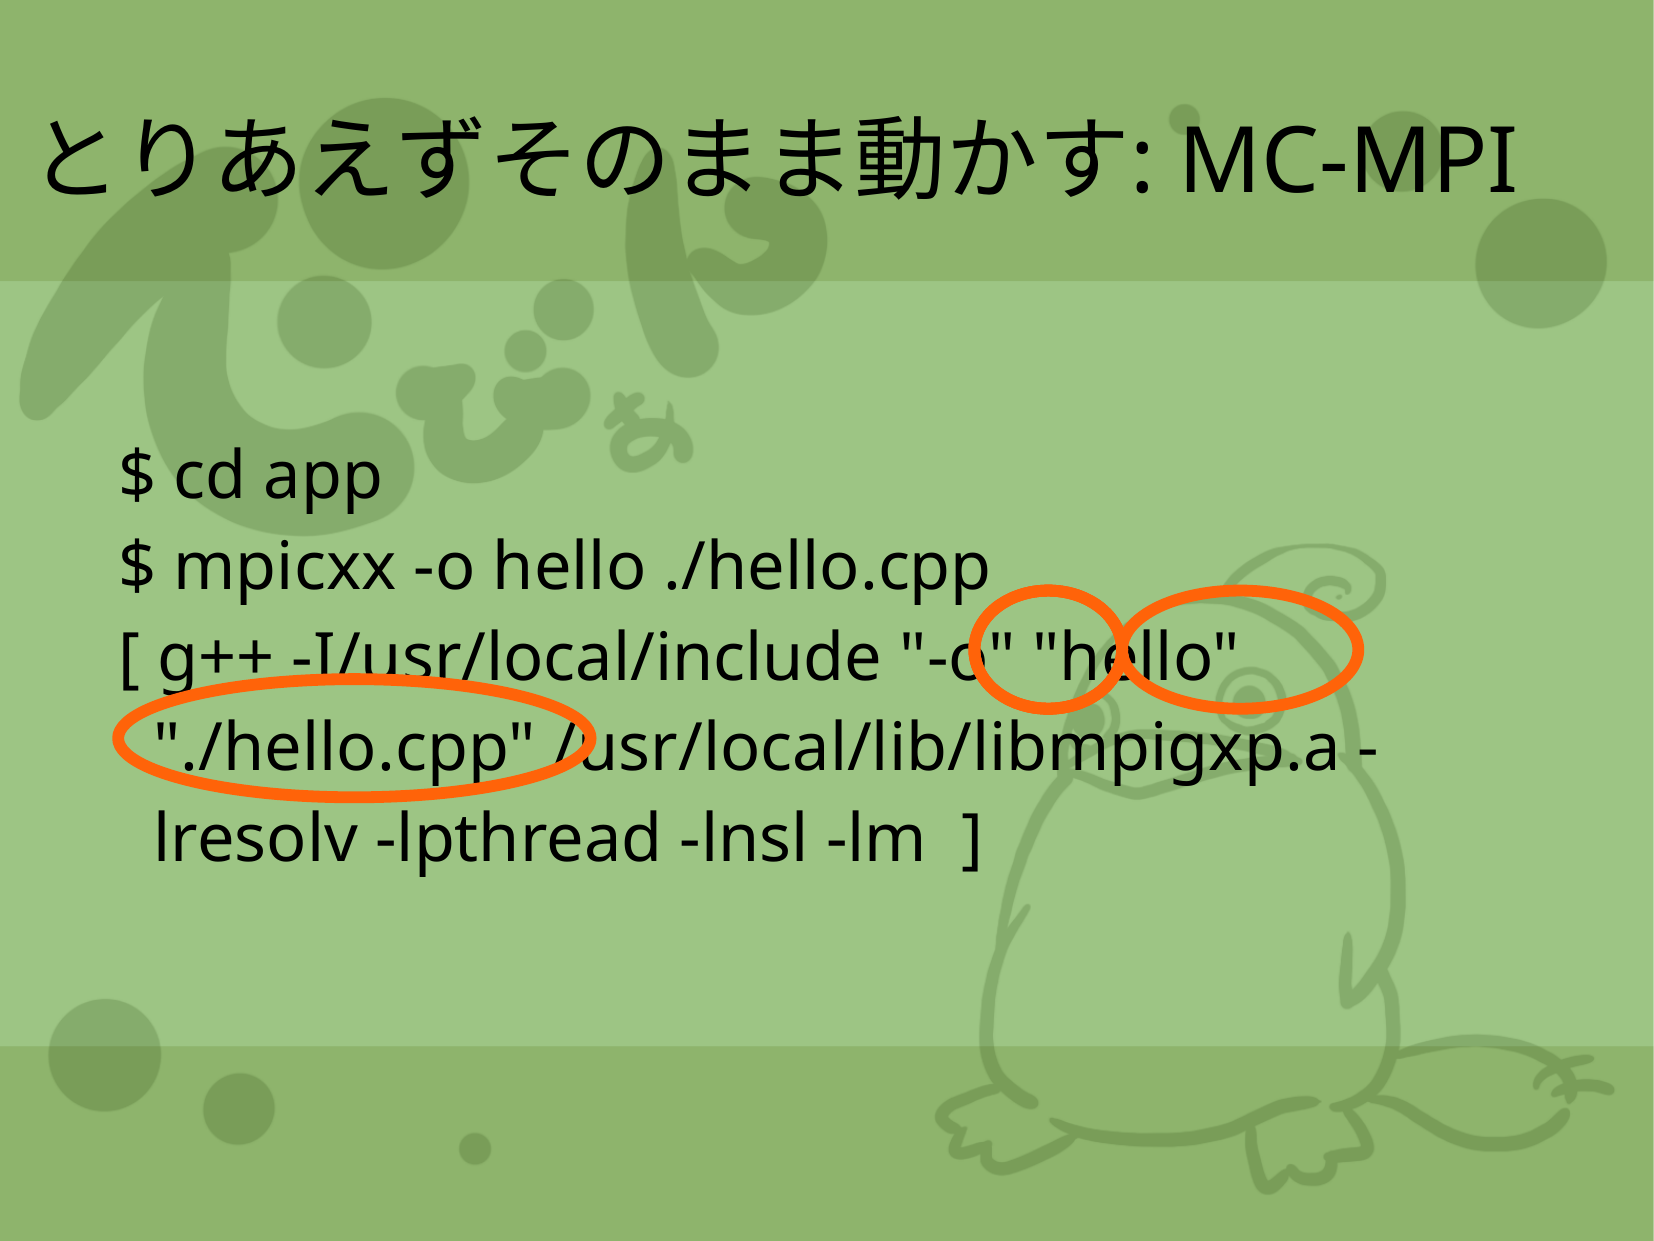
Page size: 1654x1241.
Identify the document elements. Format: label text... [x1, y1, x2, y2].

subtitle $ cd app $ mpicxx -o hello ./hello.cpp [ g++ -I/usr/local/include "-o" "hello" "./hello.cpp" /usr/local/lib/libmpigxp.a -lresolv -lpthread -lnsl -lm ] [82, 297, 1571, 1102]
title とりあえずそのまま動かす: MC-MPI [29, 56, 1625, 250]
picture [0, 0, 1654, 1241]
